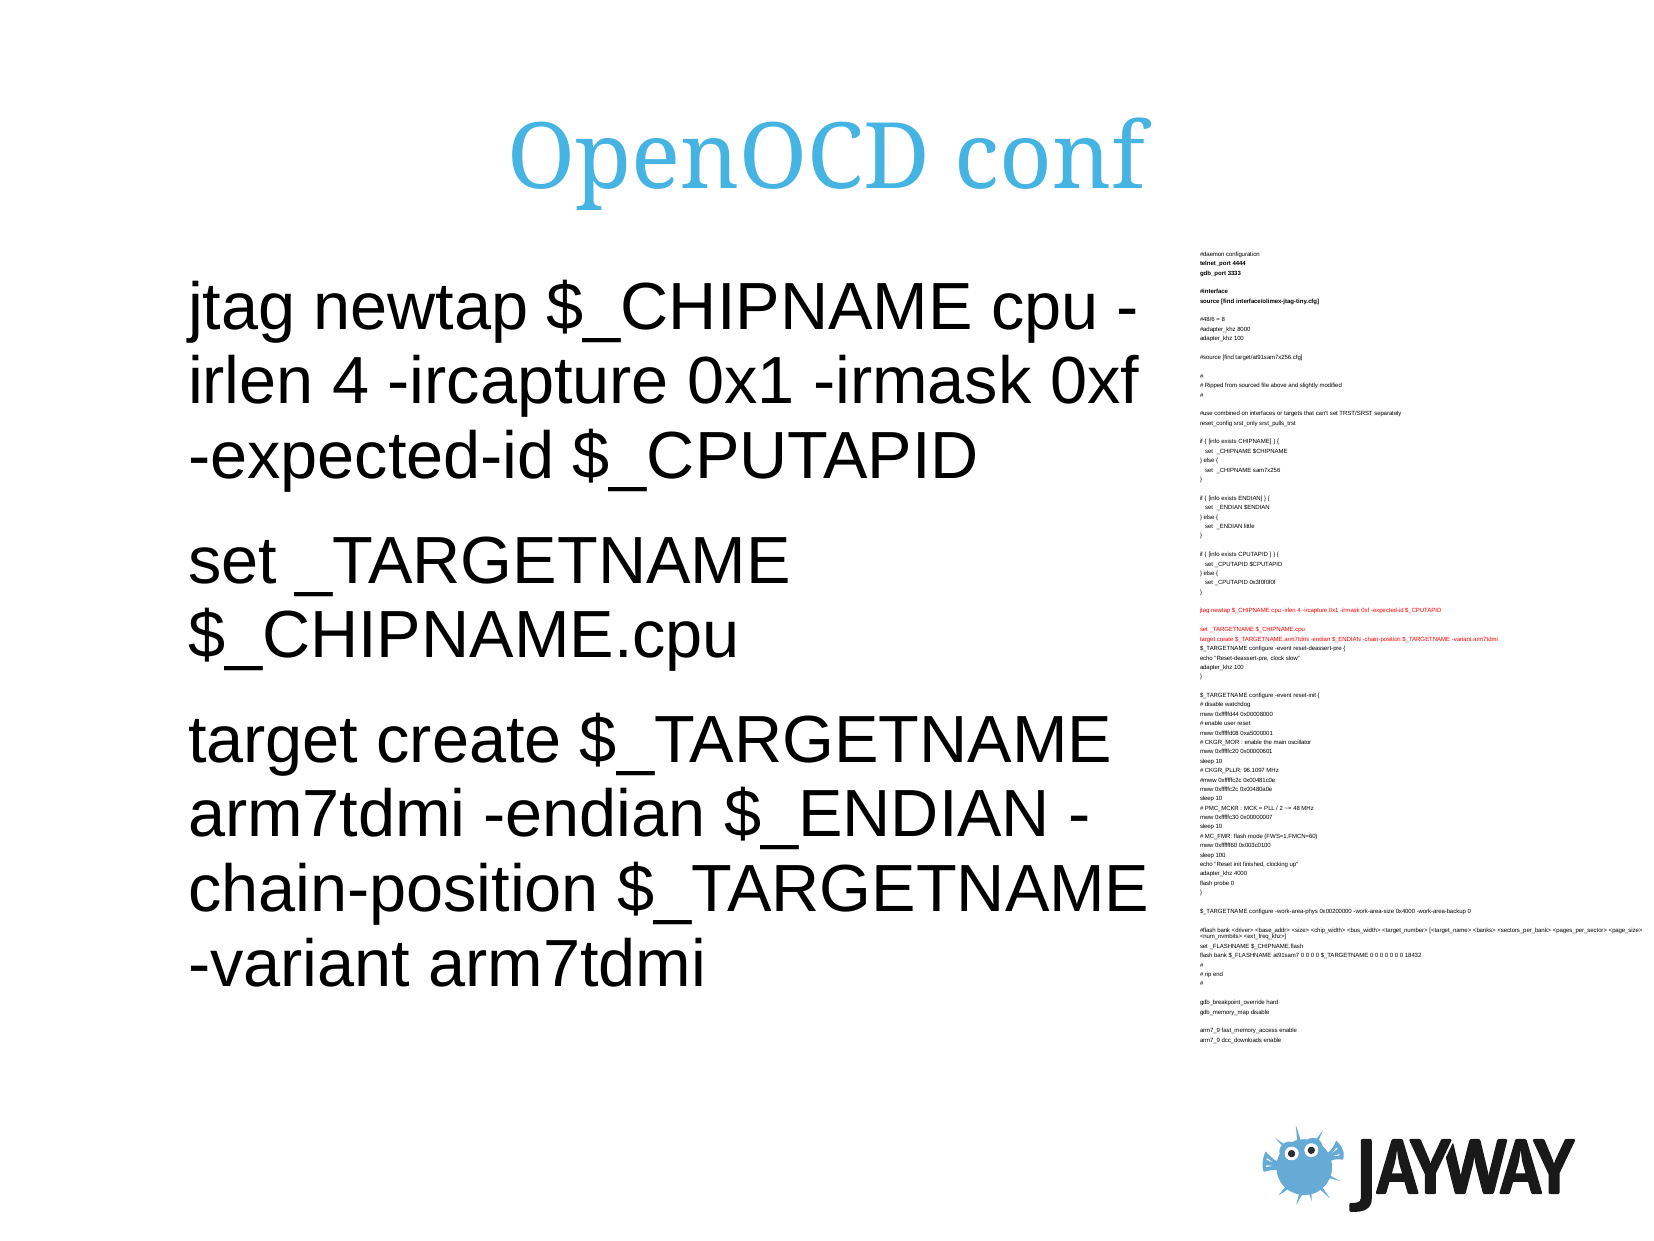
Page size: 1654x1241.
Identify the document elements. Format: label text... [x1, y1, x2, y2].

title OpenOCD conf [82, 49, 1571, 257]
list jtag newtap $_CHIPNAME cpu -irlen 4 -ircapture 0x1 -irmask 0xf -expected-id $_CPUTAPID set _TARGETNAME $_CHIPNAME.cpu target create $_TARGETNAME arm7tdmi -endian $_ENDIAN -chain-position $_TARGETNAME -variant arm7tdmi [117, 268, 1163, 1088]
list #daemon configuration telnet_port 4444 gdb_port 3333 #interface source [find interface/olimex-jtag-tiny.cfg] #48/6 = 8 #adapter_khz 8000 adapter_khz 100 #source [find target/at91sam7x256.cfg] # # Ripped from sourced file above and slightly modified # #use combined on interfaces or targets that can't set TRST/SRST separately reset_config srst_only srst_pulls_trst if { [info exists CHIPNAME] } { set _CHIPNAME $CHIPNAME } else { set _CHIPNAME sam7x256 } if { [info exists ENDIAN] } { set _ENDIAN $ENDIAN } else { set _ENDIAN little } if { [info exists CPUTAPID ] } { set _CPUTAPID $CPUTAPID } else { set _CPUTAPID 0x3f0f0f0f } jtag newtap $_CHIPNAME cpu -irlen 4 -ircapture 0x1 -irmask 0xf -expected-id $_CPUTAPID set _TARGETNAME $_CHIPNAME.cpu target create $_TARGETNAME arm7tdmi -endian $_ENDIAN -chain-position $_TARGETNAME -variant arm7tdmi $_TARGETNAME configure -event reset-deassert-pre { echo "Reset-deassert-pre, clock slow" adapter_khz 100 } $_TARGETNAME configure -event reset-init { # disable watchdog mww 0xfffffd44 0x00008000 # enable user reset mww 0xfffffd08 0xa5000001 # CKGR_MOR : enable the main oscillator mww 0xfffffc20 0x00000601 sleep 10 # CKGR_PLLR: 96.1097 MHz #mww 0xfffffc2c 0x00481c0e mww 0xfffffc2c 0x00480a0e sleep 10 # PMC_MCKR : MCK = PLL / 2 ~= 48 MHz mww 0xfffffc30 0x00000007 sleep 10 # MC_FMR: flash mode (FWS=1,FMCN=60) mww 0xffffff60 0x003c0100 sleep 100 echo "Reset init finished, clocking up" adapter_khz 4000 flash probe 0 } $_TARGETNAME configure -work-area-phys 0x00200000 -work-area-size 0x4000 -work-area-backup 0 #flash bank <driver> <base_addr> <size> <chip_width> <bus_width> <target_number> [<target_name> <banks> <sectors_per_bank> <pages_per_sector> <page_size> <num_nvmbits> <ext_freq_khz>] set _FLASHNAME $_CHIPNAME.flash flash bank $_FLASHNAME at91sam7 0 0 0 0 $_TARGETNAME 0 0 0 0 0 0 0 18432 # # rip end # gdb_breakpoint_override hard gdb_memory_map disable arm7_9 fast_memory_access enable arm7_9 dcc_downloads enable [1200, 250, 1651, 1070]
